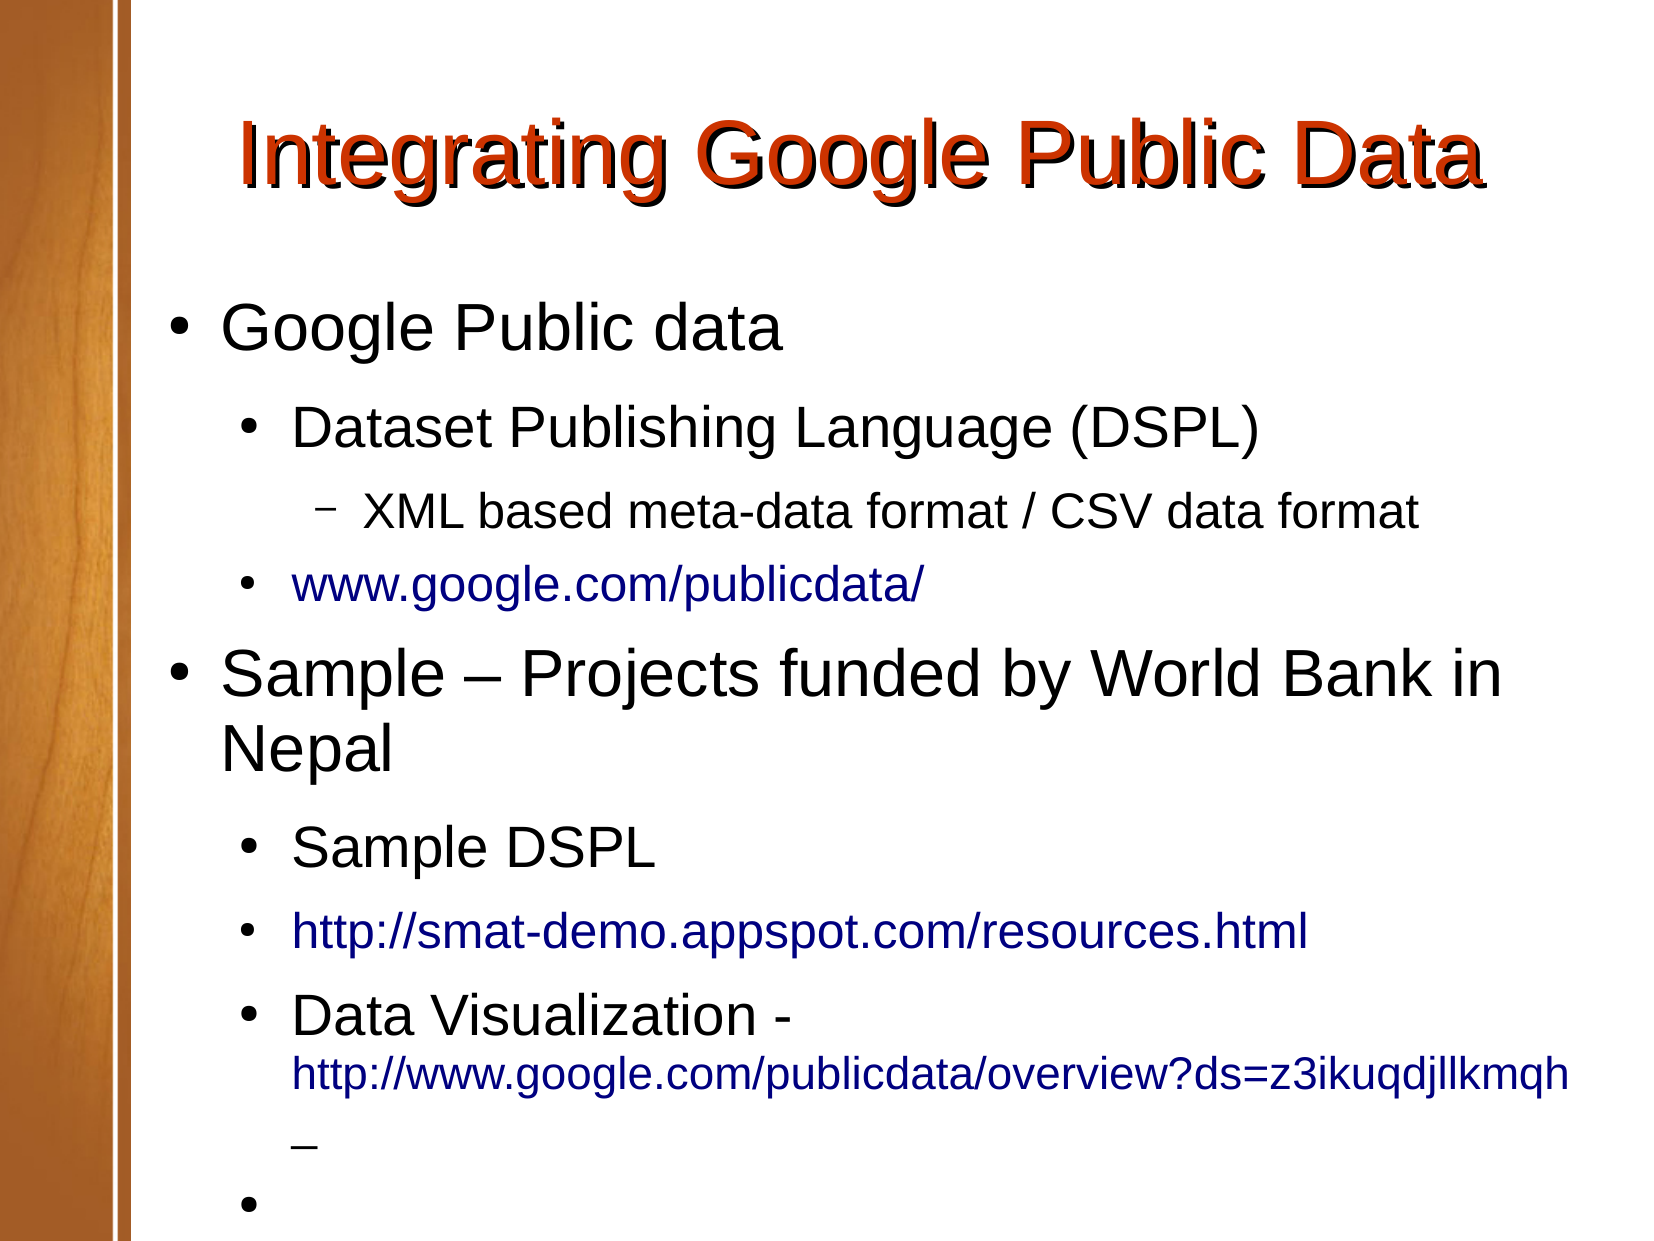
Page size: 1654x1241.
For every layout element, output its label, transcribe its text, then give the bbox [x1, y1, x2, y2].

list Google Public data Dataset Publishing Language (DSPL) XML based meta-data format / CSV data format www.google.com/publicdata/ Sample – Projects funded by World Bank in Nepal Sample DSPL http://smat-demo.appspot.com/resources.html Data Visualization - http://www.google.com/publicdata/overview?ds=z3ikuqdjllkmqh_ [150, 290, 1571, 1241]
title Integrating Google Public Data [150, 56, 1571, 250]
picture [0, 0, 131, 1241]
